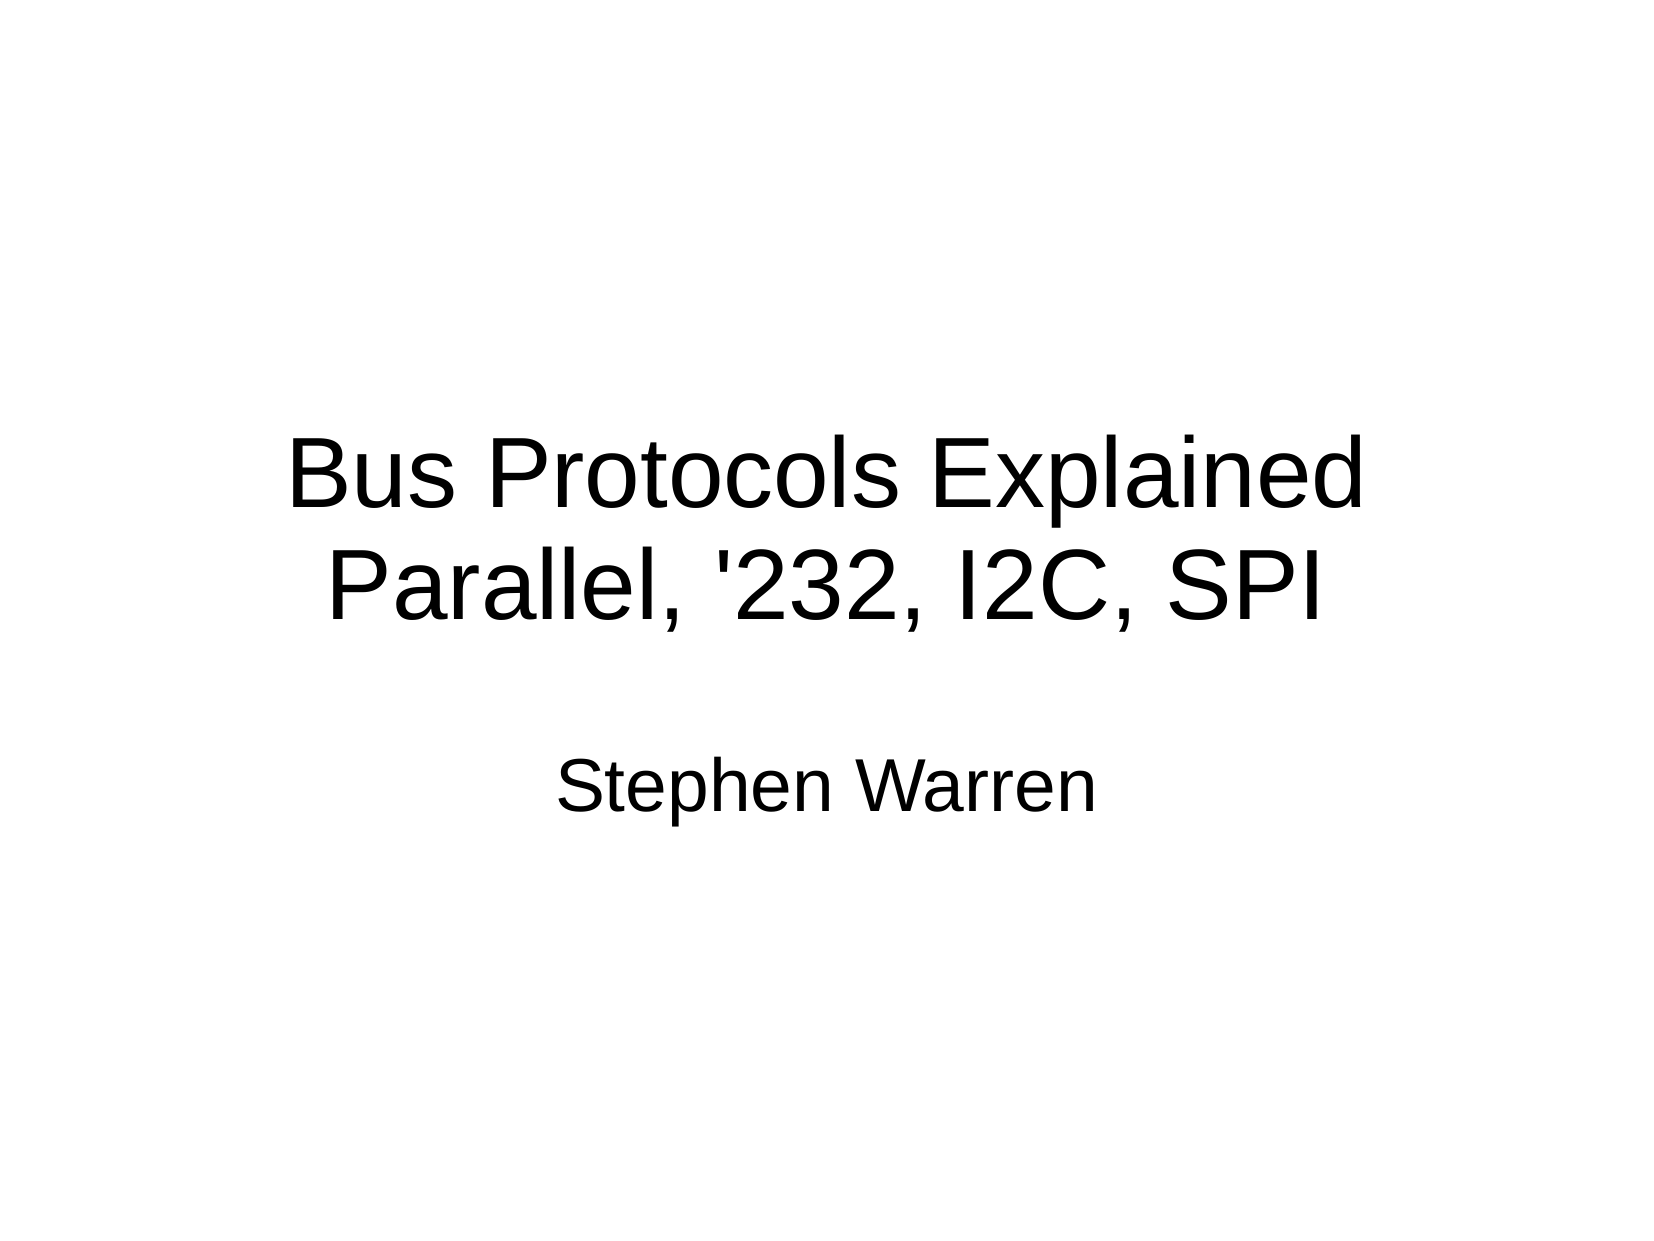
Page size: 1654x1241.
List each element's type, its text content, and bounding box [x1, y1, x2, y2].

title Bus Protocols Explained Parallel, '232, I2C, SPI Stephen Warren [82, 90, 1571, 1156]
